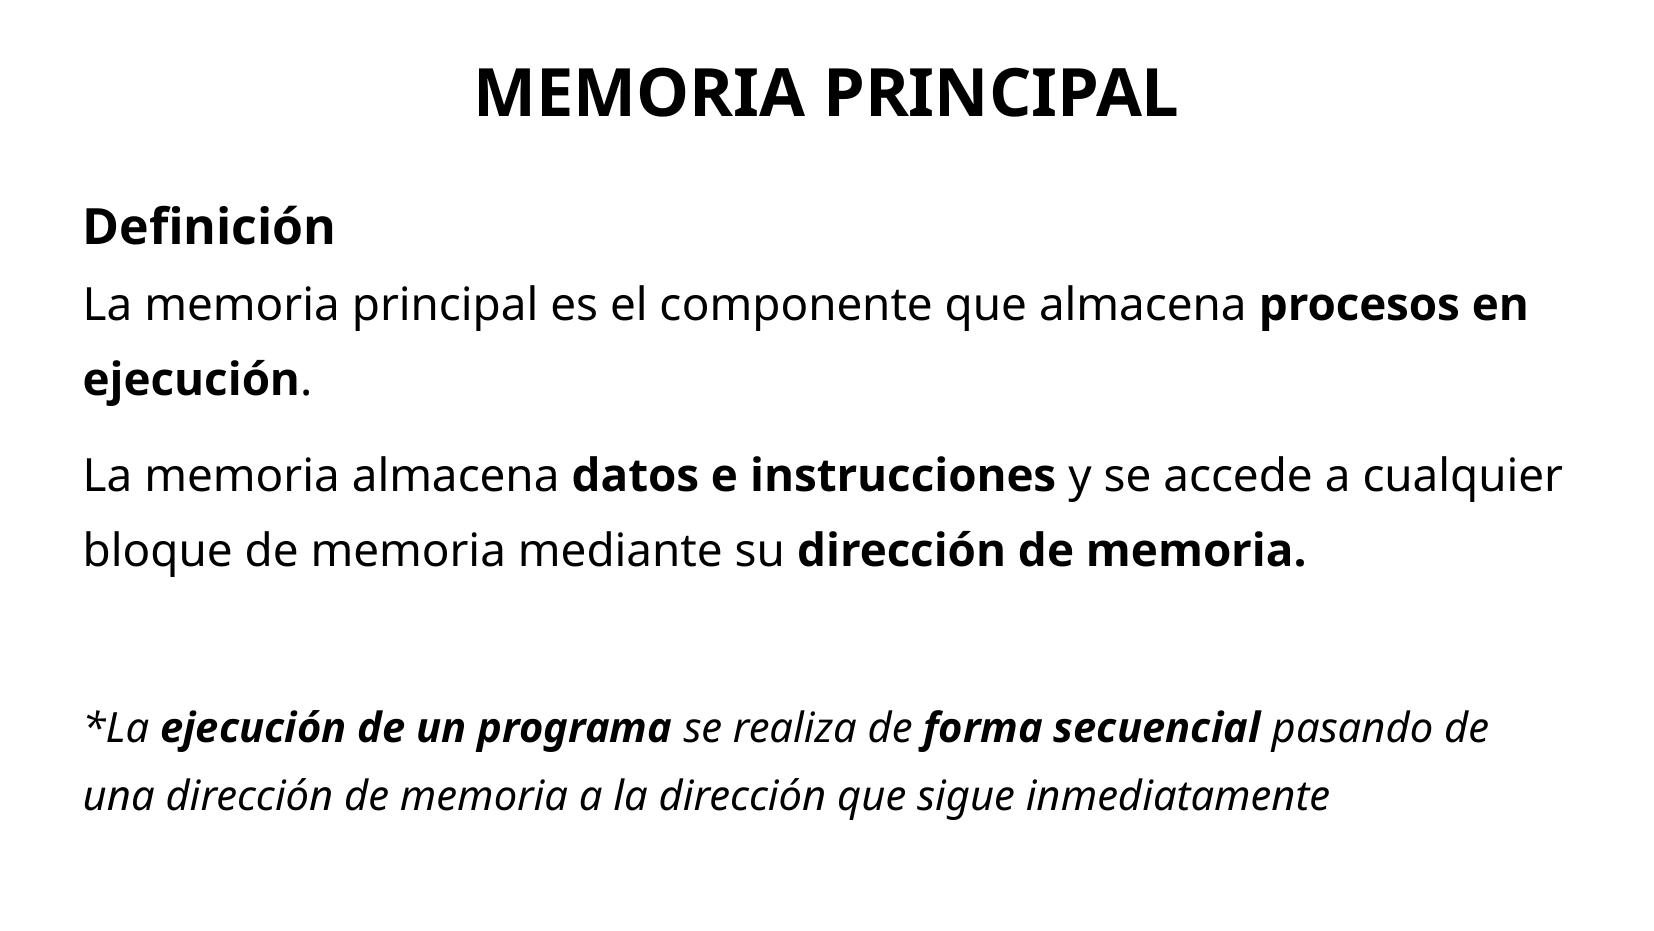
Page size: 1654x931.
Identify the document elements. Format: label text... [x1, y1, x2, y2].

subtitle Definición La memoria principal es el componente que almacena procesos en ejecución. La memoria almacena datos e instrucciones y se accede a cualquier bloque de memoria mediante su dirección de memoria. *La ejecución de un programa se realiza de forma secuencial pasando de una dirección de memoria a la dirección que sigue inmediatamente [82, 177, 1571, 827]
title MEMORIA PRINCIPAL [82, 37, 1571, 148]
